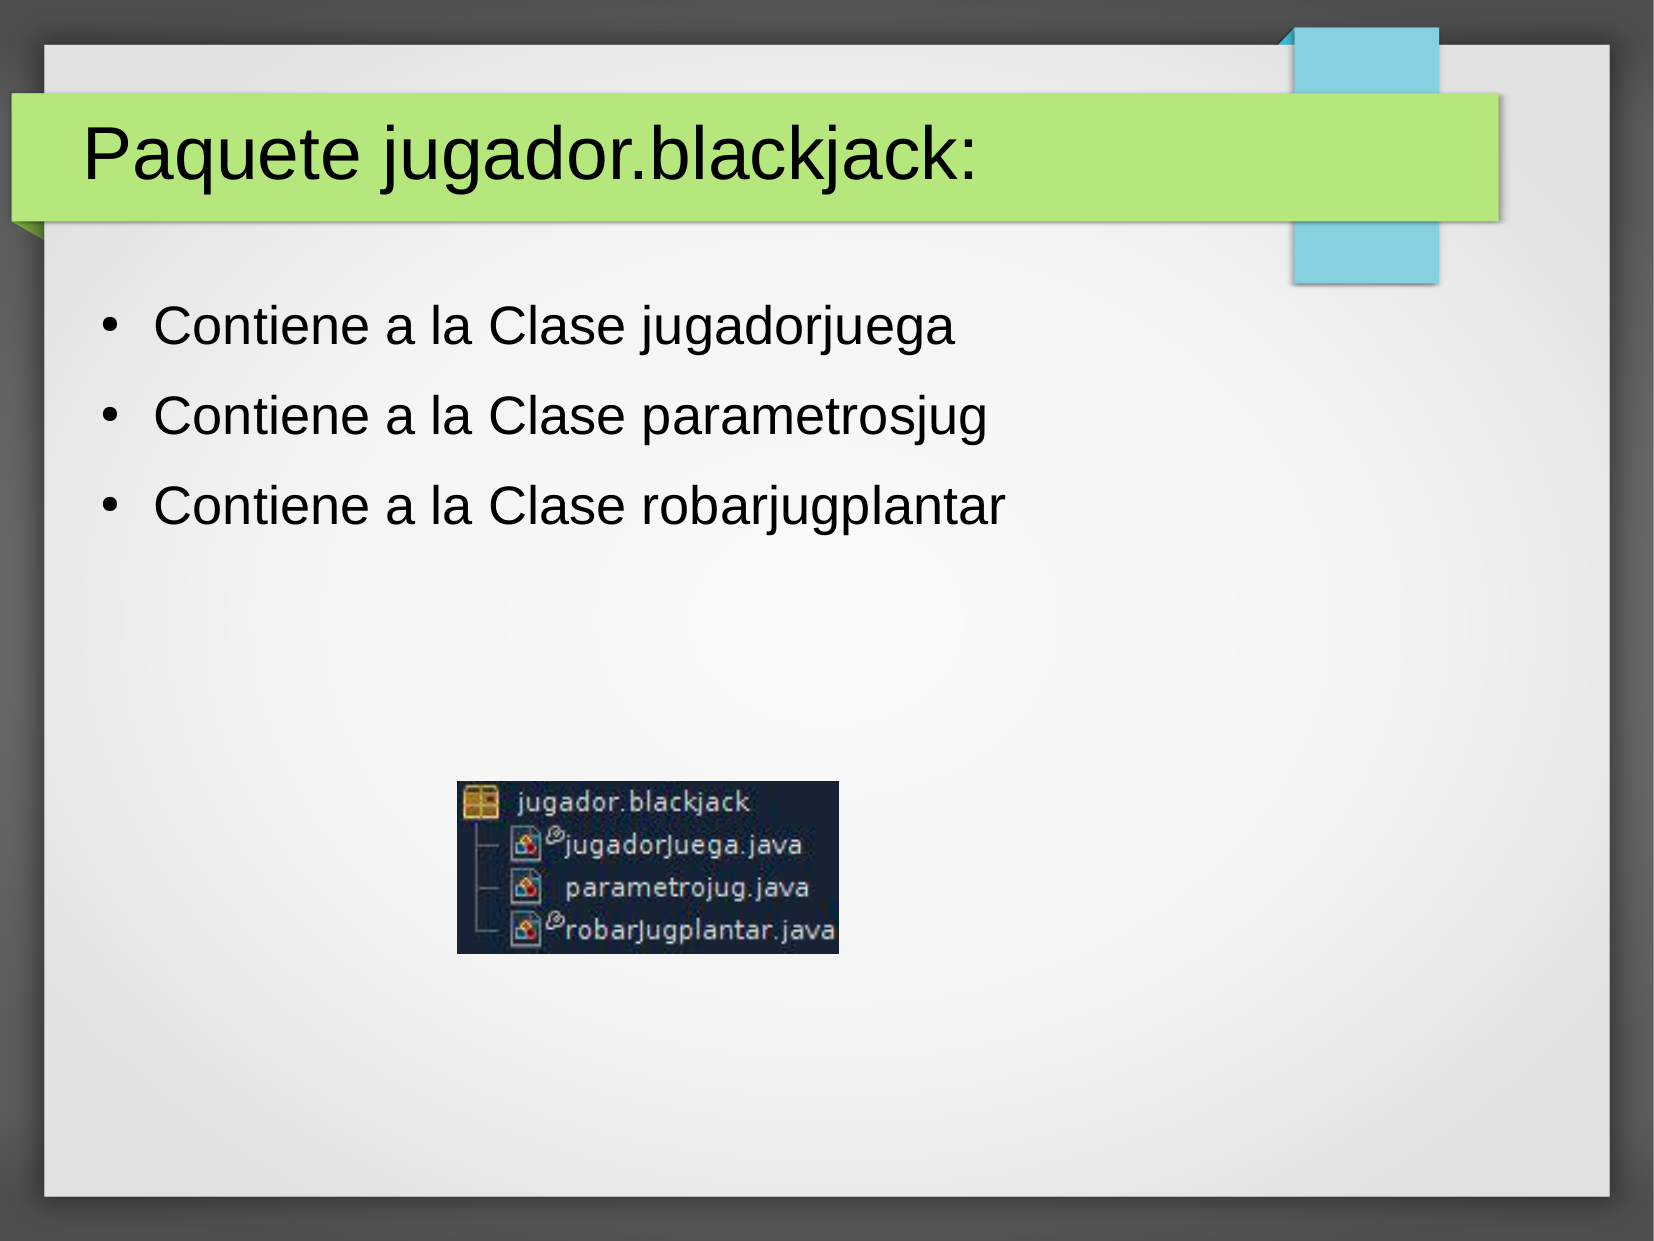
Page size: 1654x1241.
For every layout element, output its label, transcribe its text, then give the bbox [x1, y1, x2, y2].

picture [0, 0, 1654, 1241]
list Contiene a la Clase jugadorjuega Contiene a la Clase parametrosjug Contiene a la Clase robarjugplantar [82, 295, 1571, 1015]
title Paquete jugador.blackjack: [82, 94, 1264, 213]
